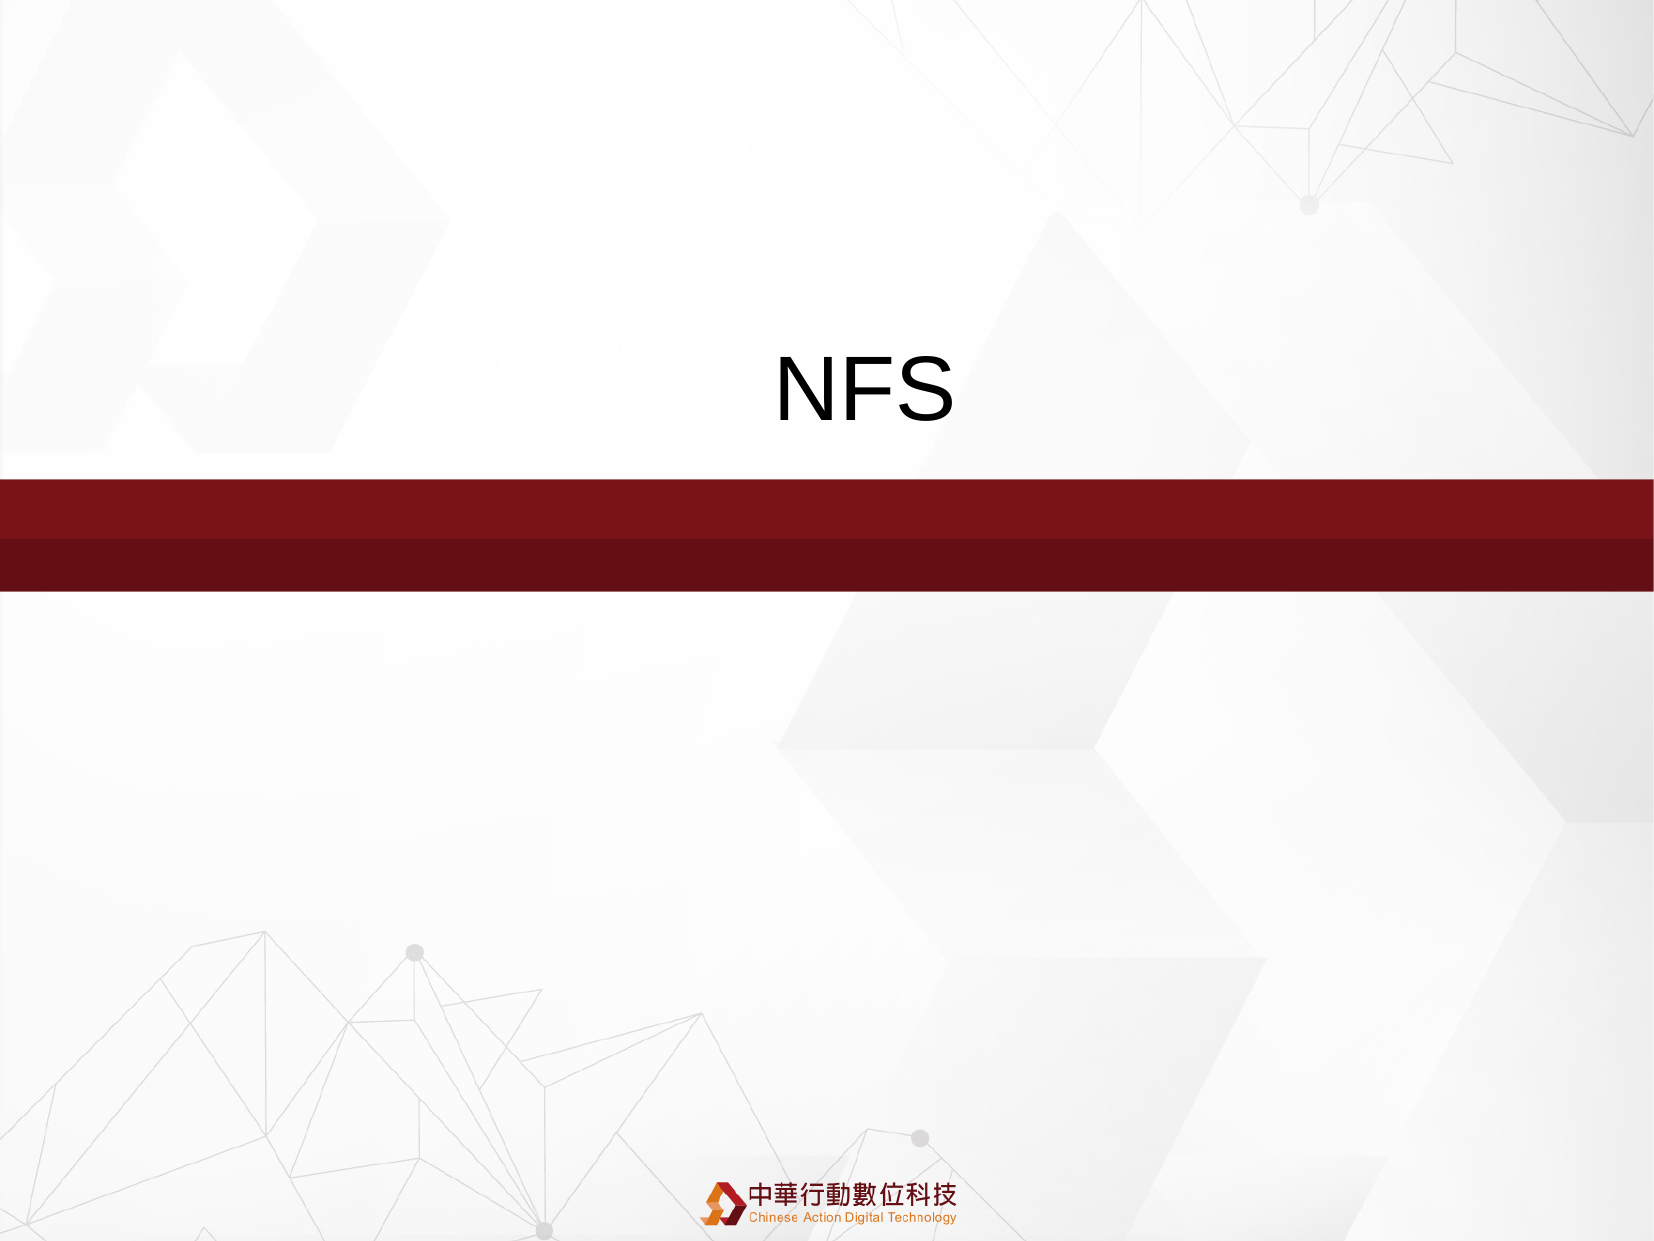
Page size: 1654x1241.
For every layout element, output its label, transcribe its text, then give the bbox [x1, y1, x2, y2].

picture [0, 0, 1654, 1241]
title NFS [105, 285, 1594, 493]
